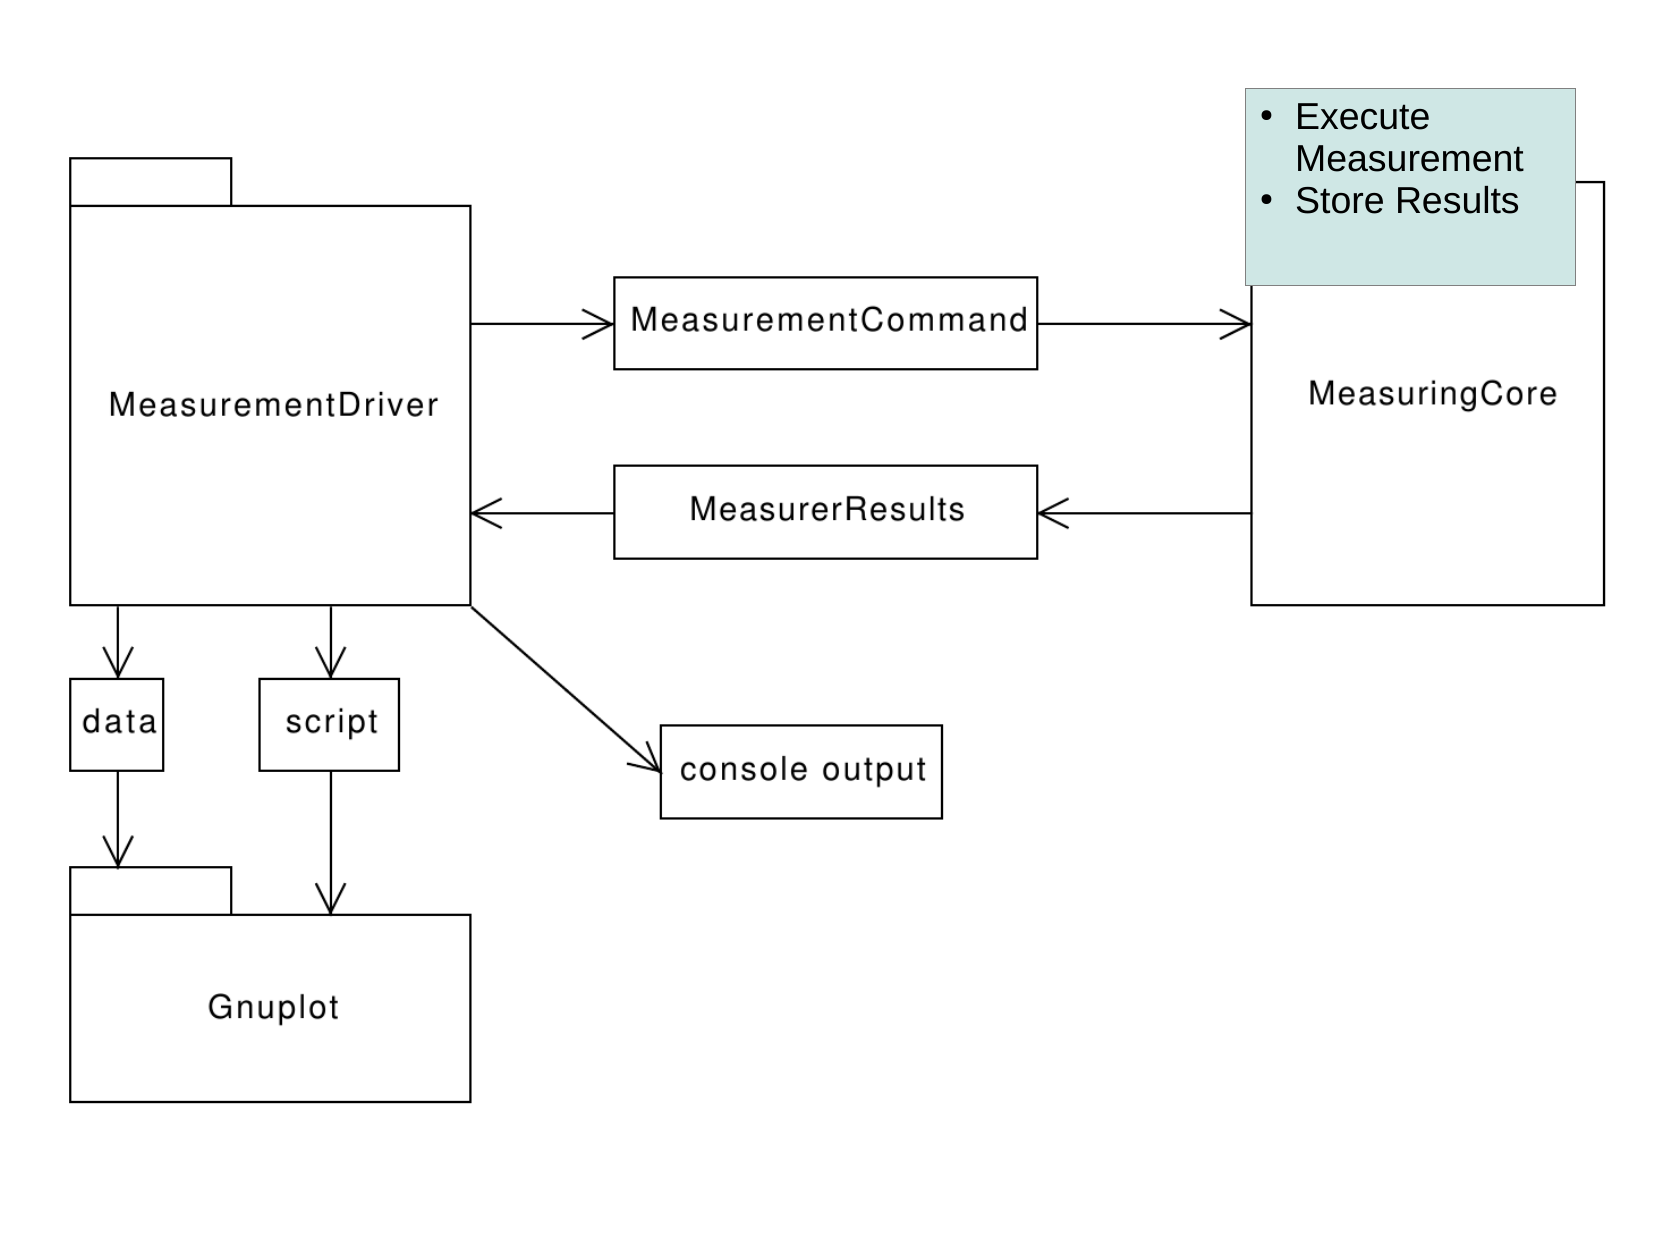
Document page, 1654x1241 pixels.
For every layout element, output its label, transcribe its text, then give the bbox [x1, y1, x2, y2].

text_box Execute Measurement Store Results [1245, 88, 1576, 286]
picture [0, 88, 1654, 1152]
